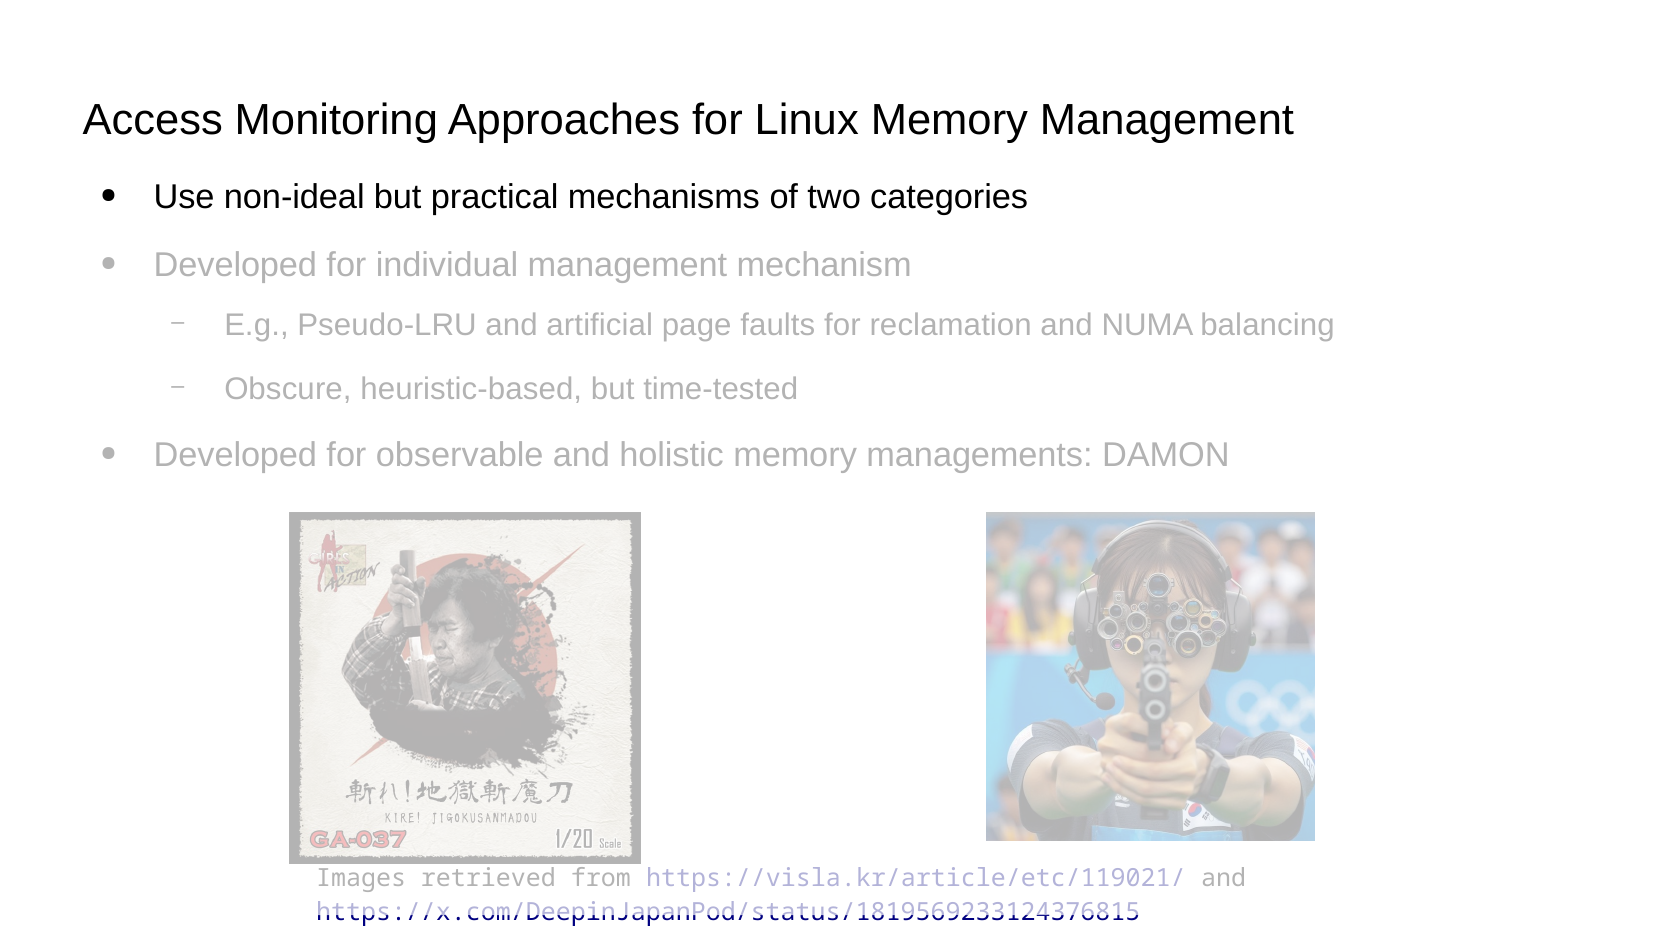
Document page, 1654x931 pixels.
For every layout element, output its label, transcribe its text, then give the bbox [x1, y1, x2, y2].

title Access Monitoring Approaches for Linux Memory Management [82, 81, 1571, 157]
list Use non-ideal but practical mechanisms of two categories Developed for individual management mechanism E.g., Pseudo-LRU and artificial page faults for reclamation and NUMA balancing Obscure, heuristic-based, but time-tested Developed for observable and holistic memory managements: DAMON [82, 177, 1571, 833]
text_box [75, 234, 1471, 916]
text_box Images retrieved from https://visla.kr/article/etc/119021/ and https://x.com/DeepinJapanPod/status/1819569233124376815 [301, 852, 1654, 931]
